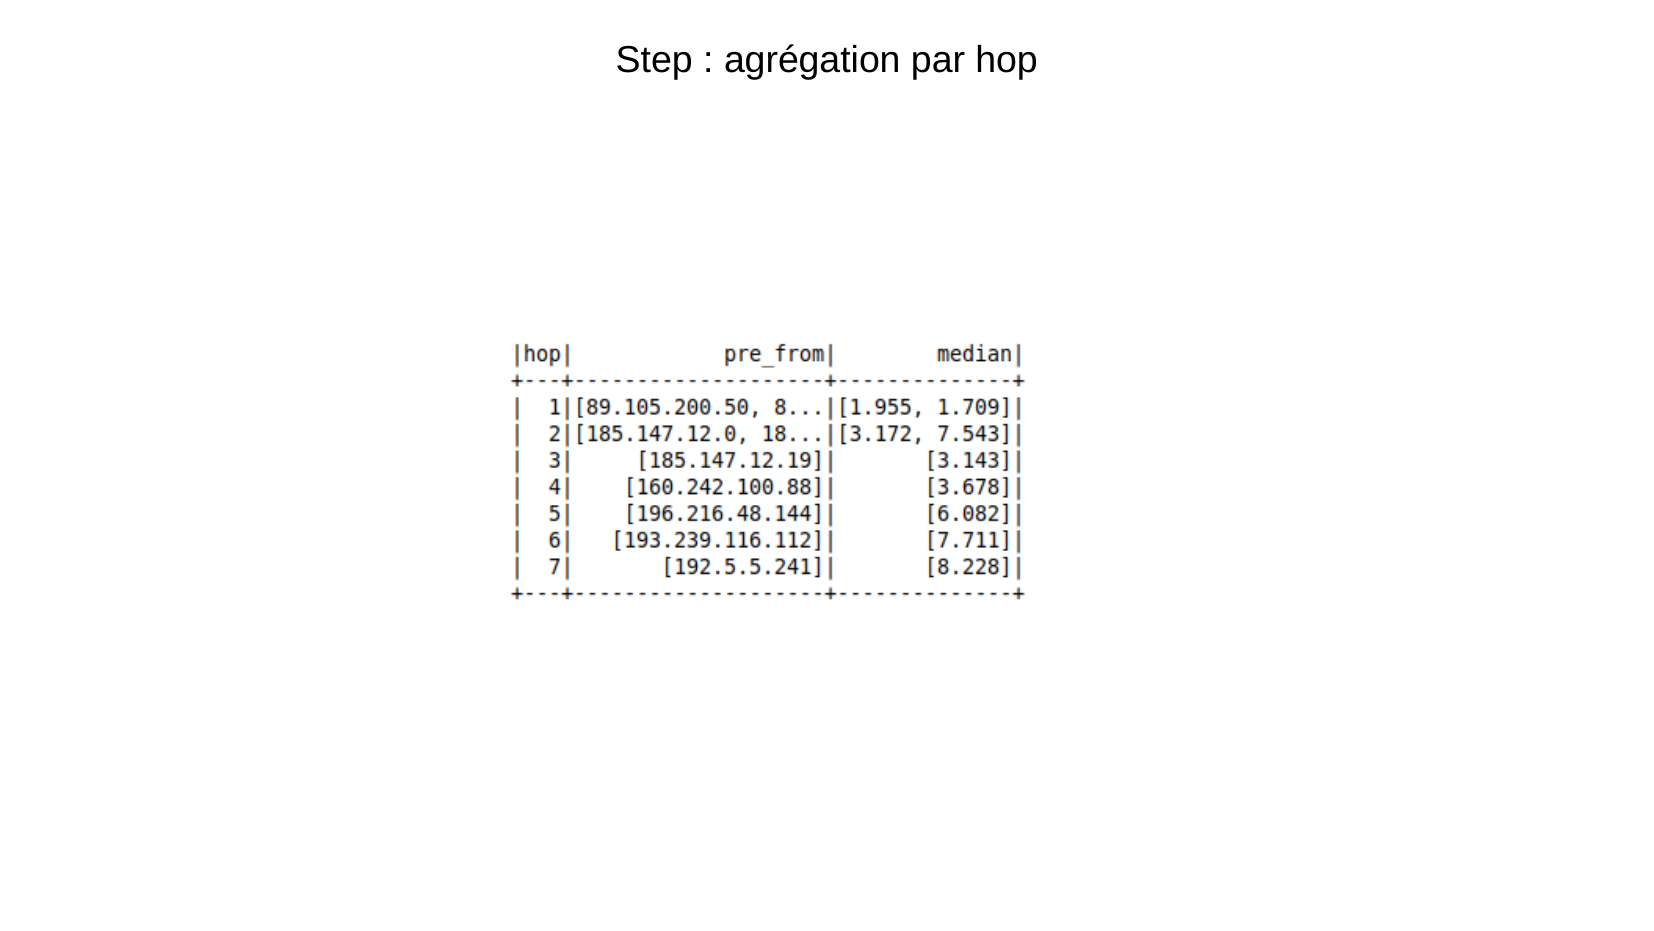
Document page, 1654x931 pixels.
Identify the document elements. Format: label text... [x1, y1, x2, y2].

picture [508, 335, 1036, 612]
title Step : agrégation par hop [82, 13, 1571, 107]
